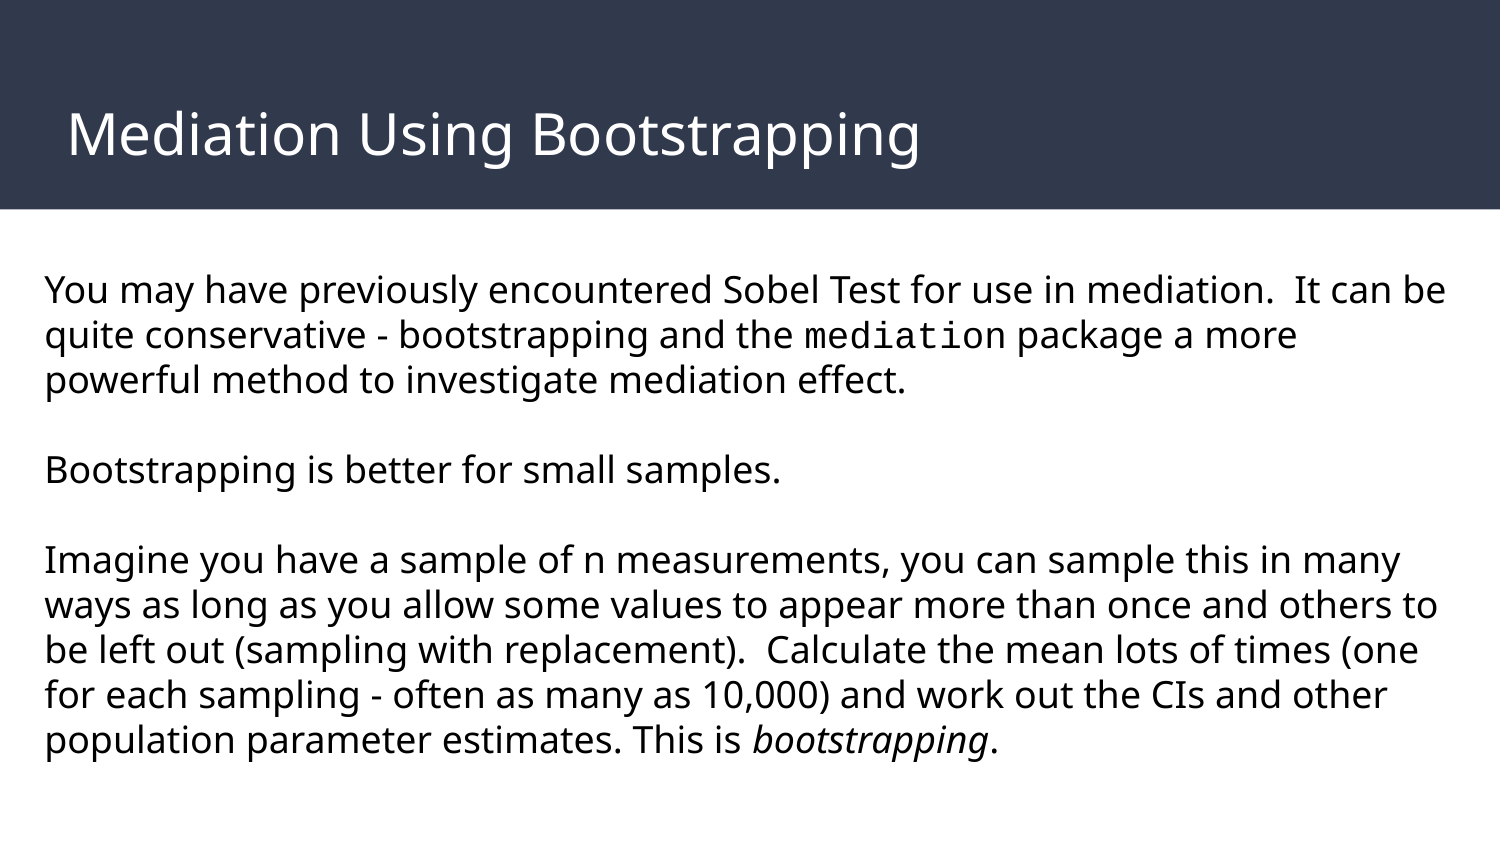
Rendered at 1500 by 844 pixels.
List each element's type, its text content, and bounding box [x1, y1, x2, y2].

title Mediation Using Bootstrapping [51, 82, 1449, 185]
text_box You may have previously encountered Sobel Test for use in mediation. It can be quite conservative - bootstrapping and the mediation package a more powerful method to investigate mediation effect. Bootstrapping is better for small samples. Imagine you have a sample of n measurements, you can sample this in many ways as long as you allow some values to appear more than once and others to be left out (sampling with replacement). Calculate the mean lots of times (one for each sampling - often as many as 10,000) and work out the CIs and other population parameter estimates. This is bootstrapping. [29, 250, 1465, 823]
